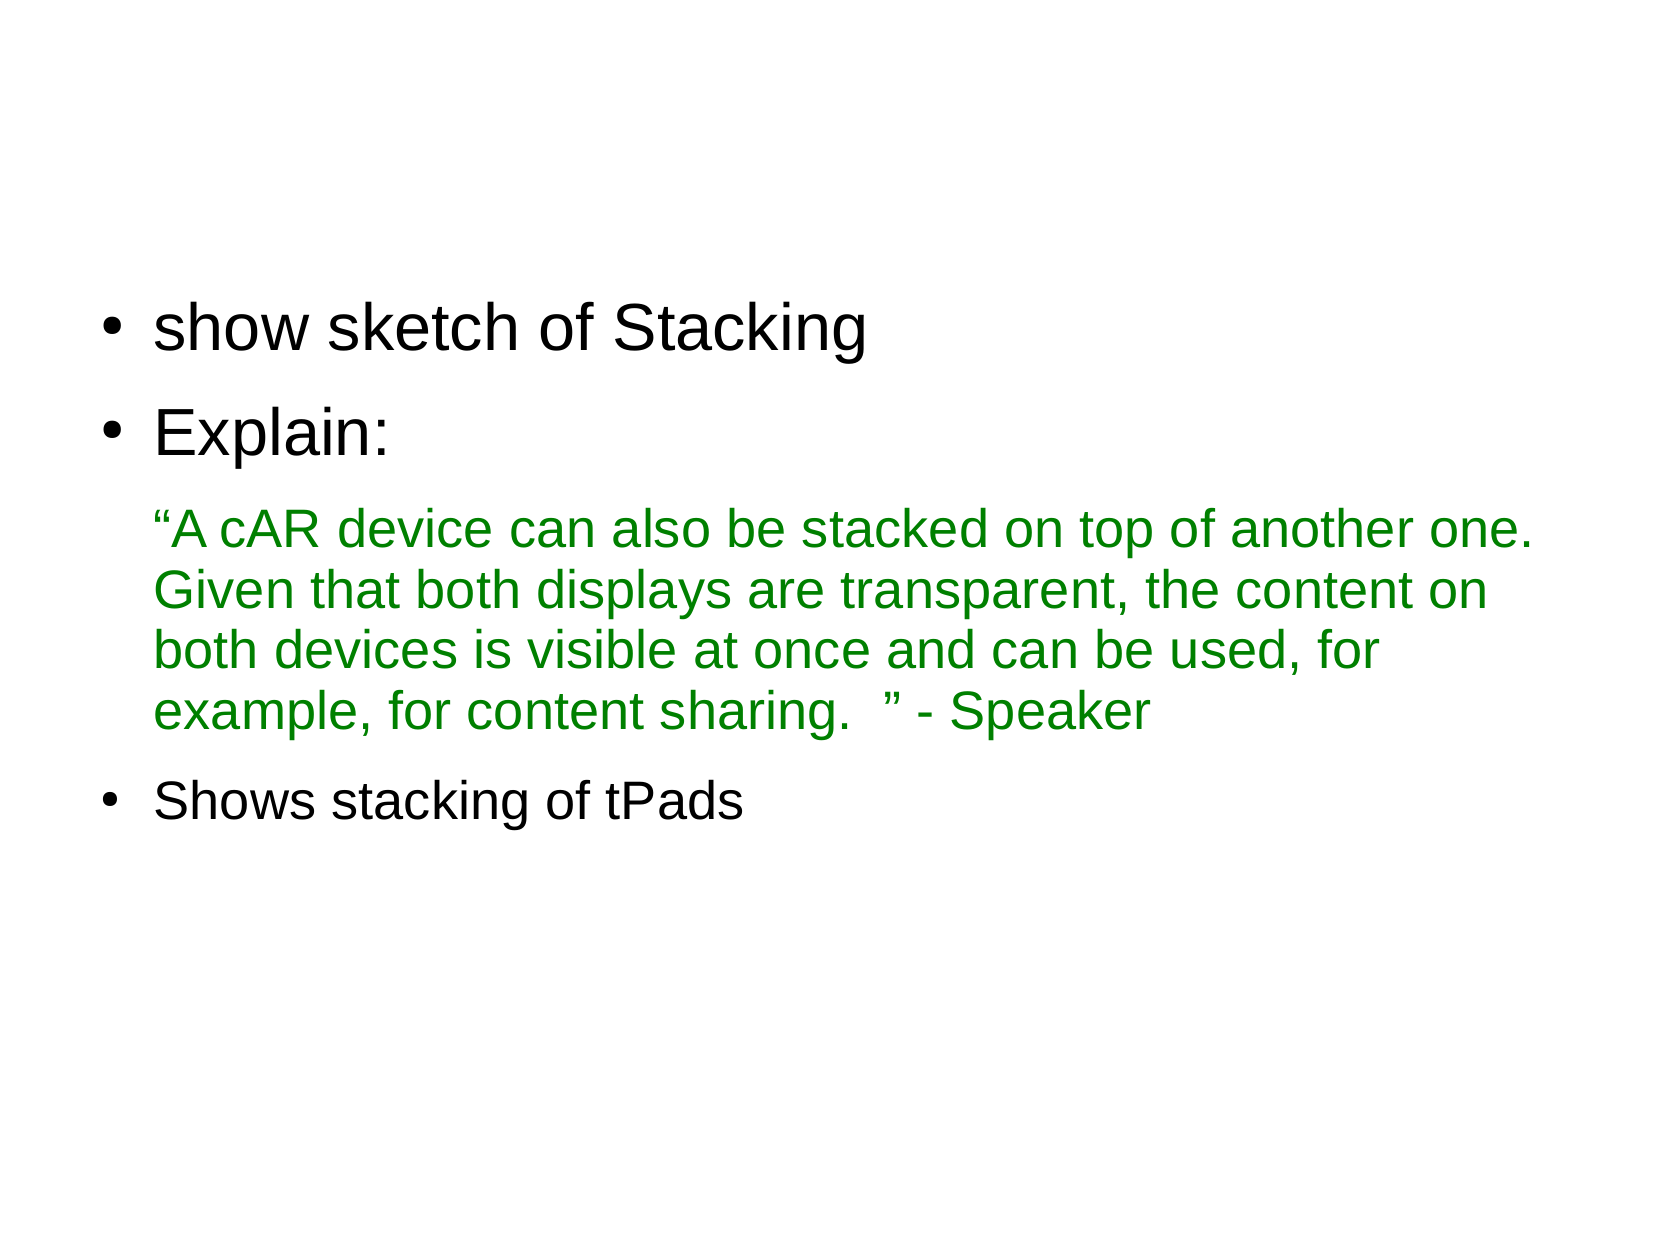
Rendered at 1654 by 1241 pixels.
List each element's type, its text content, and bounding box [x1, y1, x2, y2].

list show sketch of Stacking Explain: “A cAR device can also be stacked on top of another one. Given that both displays are transparent, the content on both devices is visible at once and can be used, for example, for content sharing. ” - Speaker Shows stacking of tPads [82, 290, 1571, 1109]
